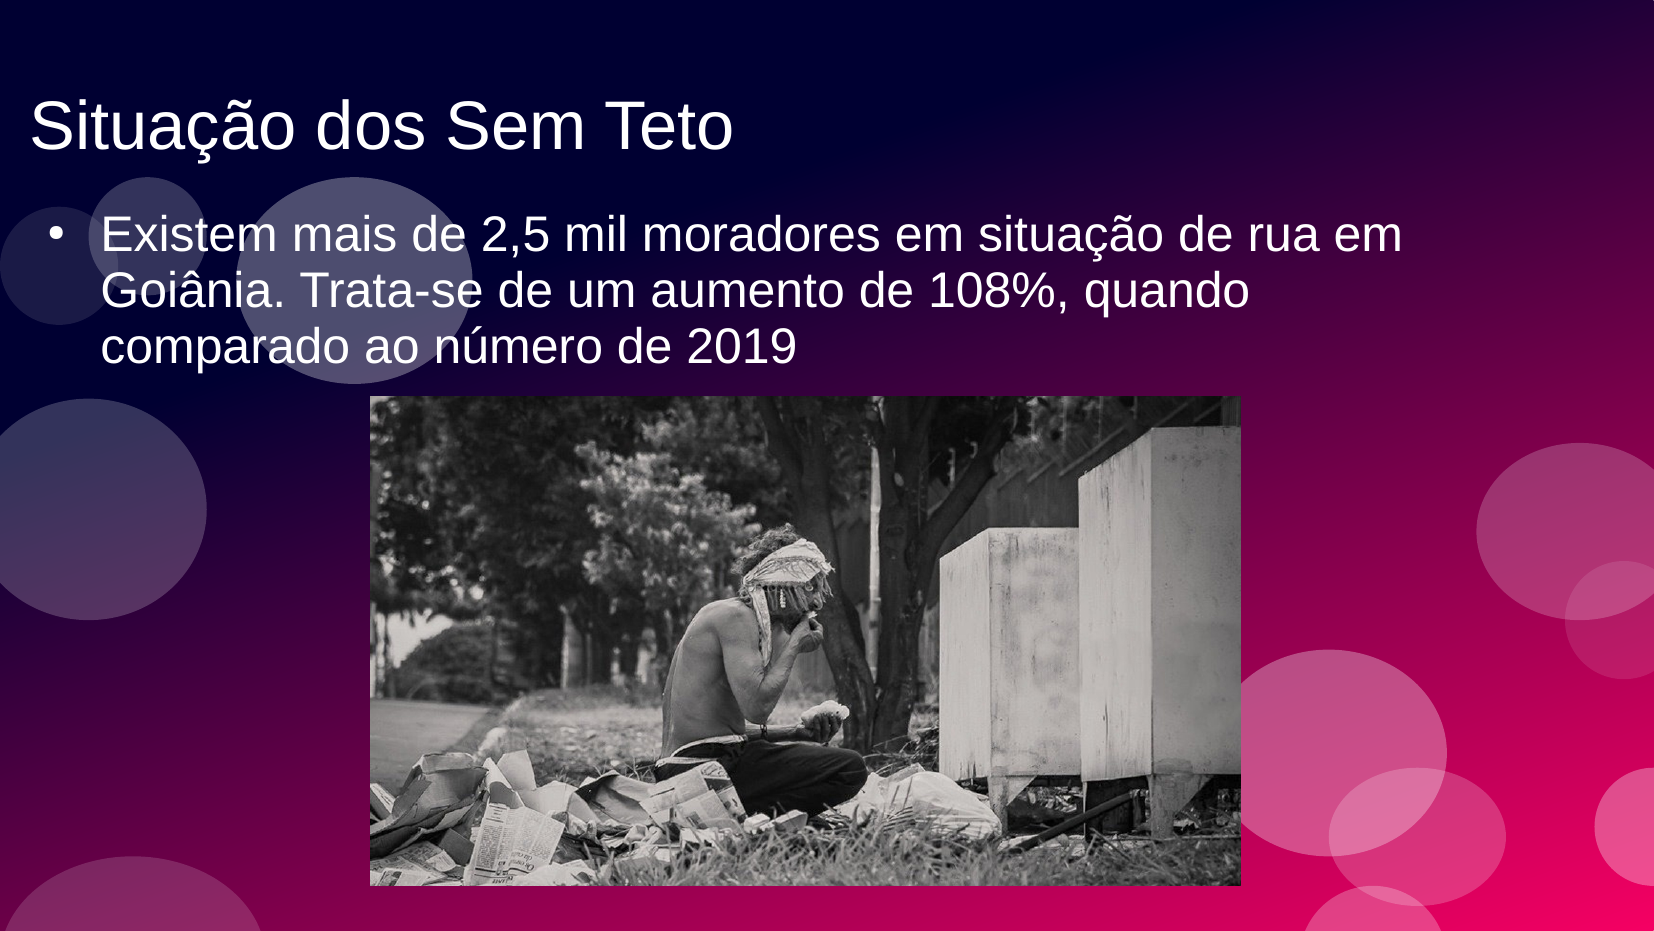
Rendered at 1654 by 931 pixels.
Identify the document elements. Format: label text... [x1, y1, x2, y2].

title Situação dos Sem Teto [29, 44, 1506, 206]
picture [370, 396, 1241, 886]
list Existem mais de 2,5 mil moradores em situação de rua em Goiânia. Trata-se de um aumento de 108%, quando comparado ao número de 2019 [29, 206, 1506, 798]
